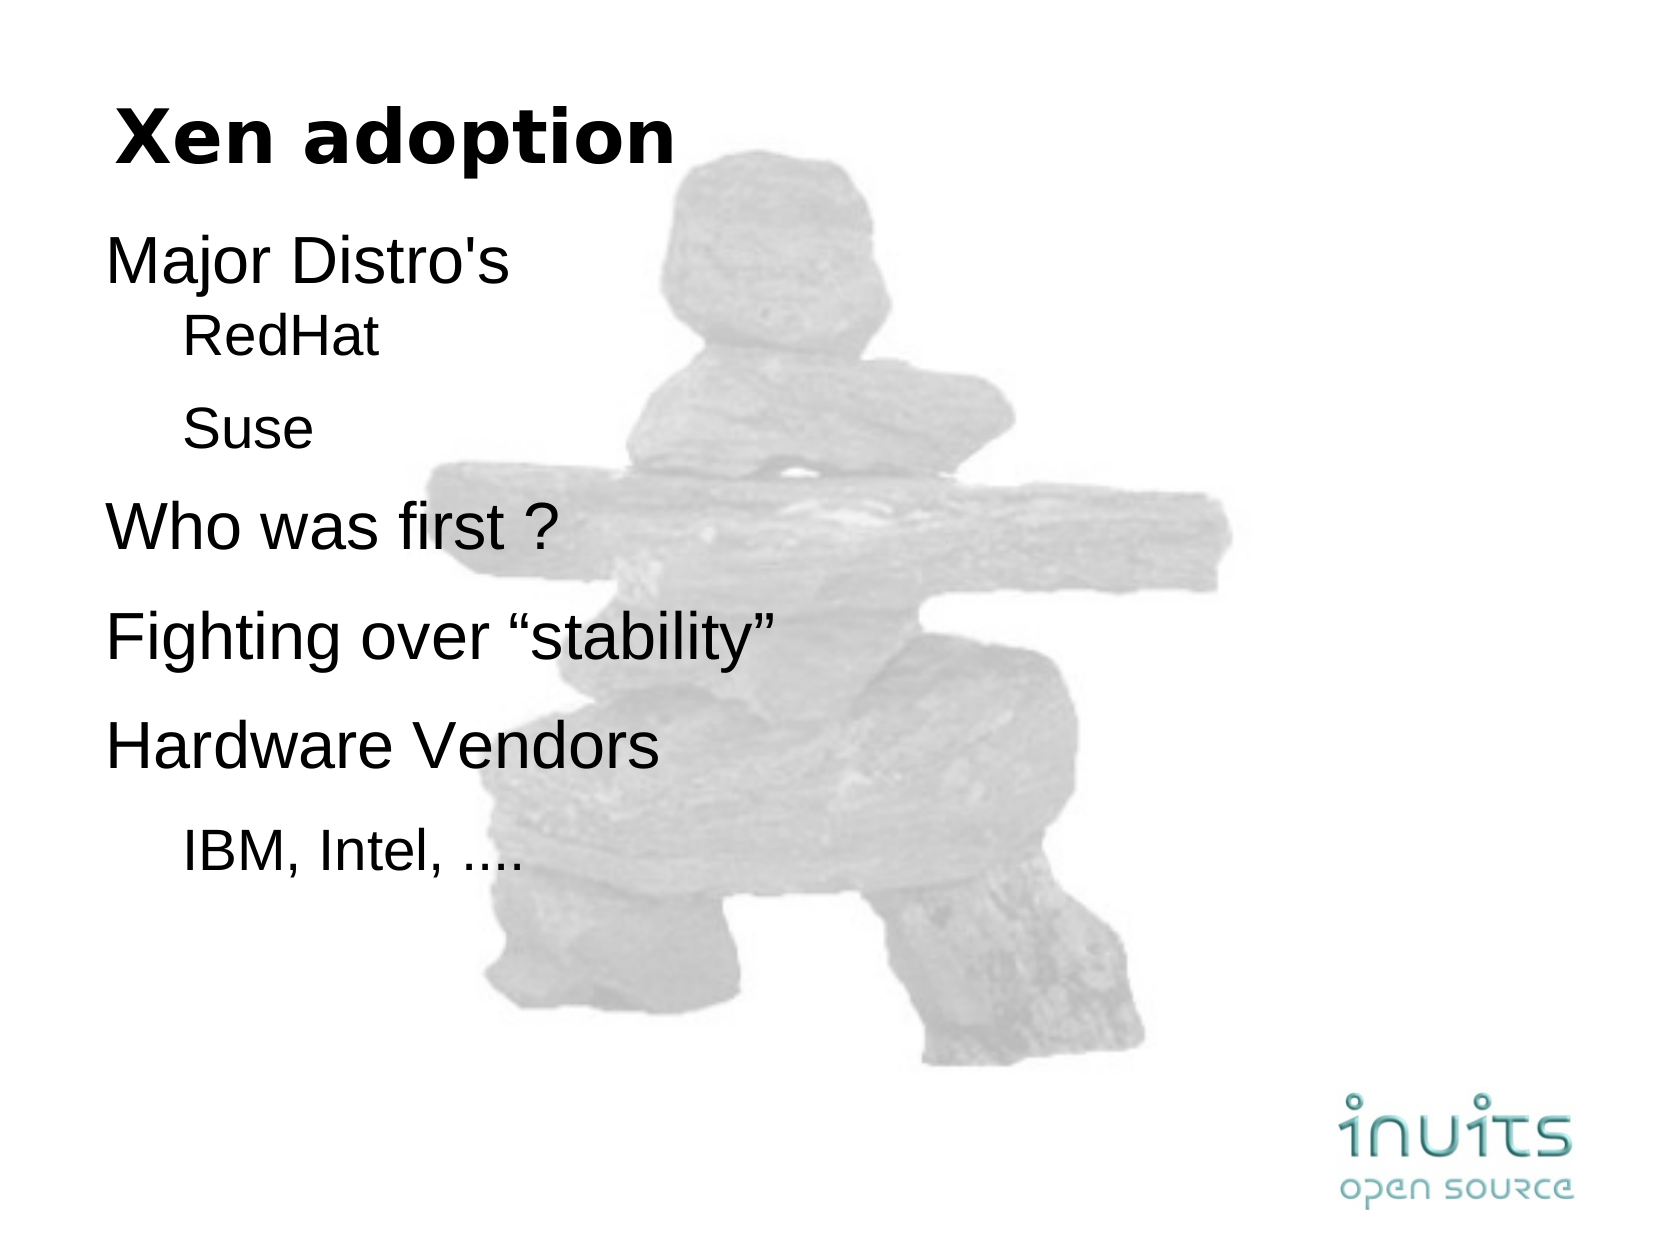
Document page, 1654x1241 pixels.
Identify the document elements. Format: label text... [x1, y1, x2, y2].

picture [1337, 1147, 1576, 1210]
list Major Distro's RedHat Suse Who was first ? Fighting over “stability” Hardware Vendors IBM, Intel, .... [73, 210, 1614, 1147]
title Xen adoption [100, 86, 1434, 209]
